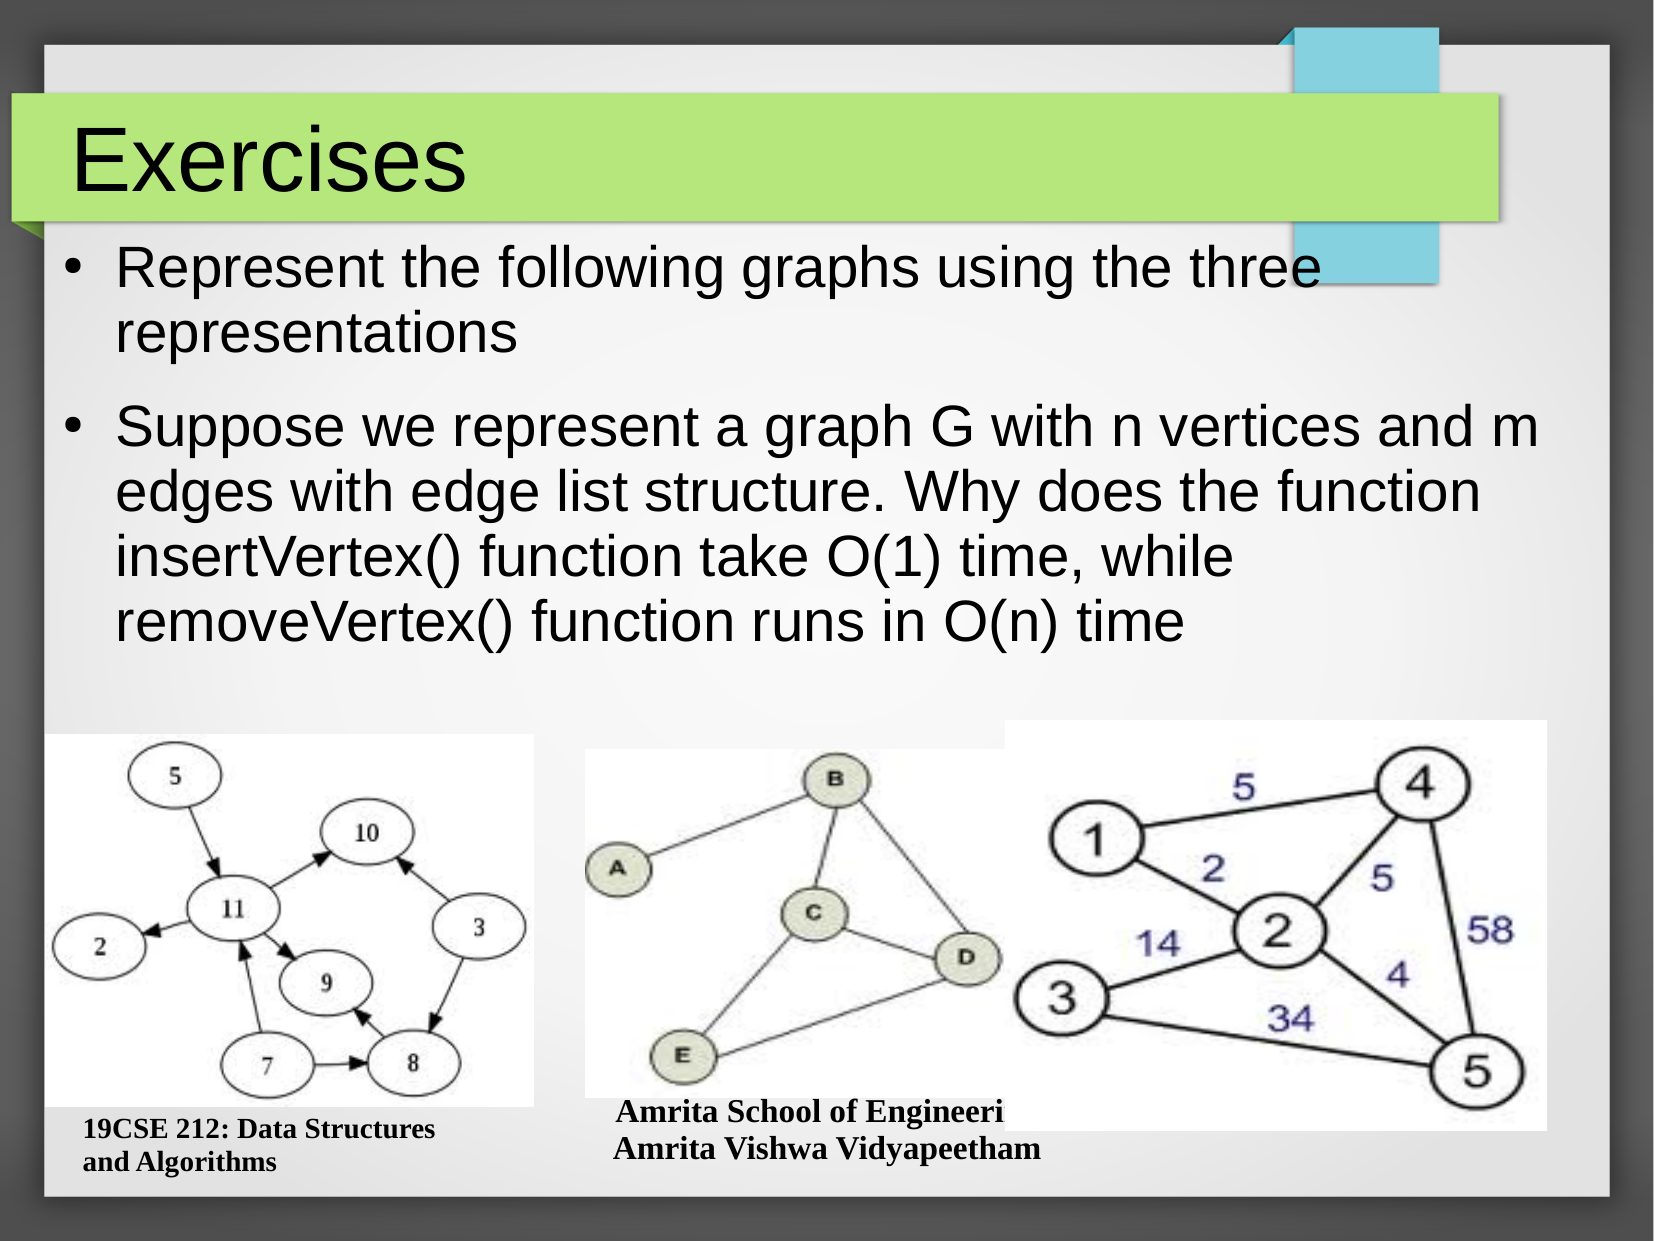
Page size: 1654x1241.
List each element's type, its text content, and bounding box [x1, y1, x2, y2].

title Exercises [70, 106, 1229, 213]
picture [0, 0, 1654, 1241]
list Represent the following graphs using the three representations Suppose we represent a graph G with n vertices and m edges with edge list structure. Why does the function insertVertex() function take O(1) time, while removeVertex() function runs in O(n) time [45, 234, 1591, 781]
